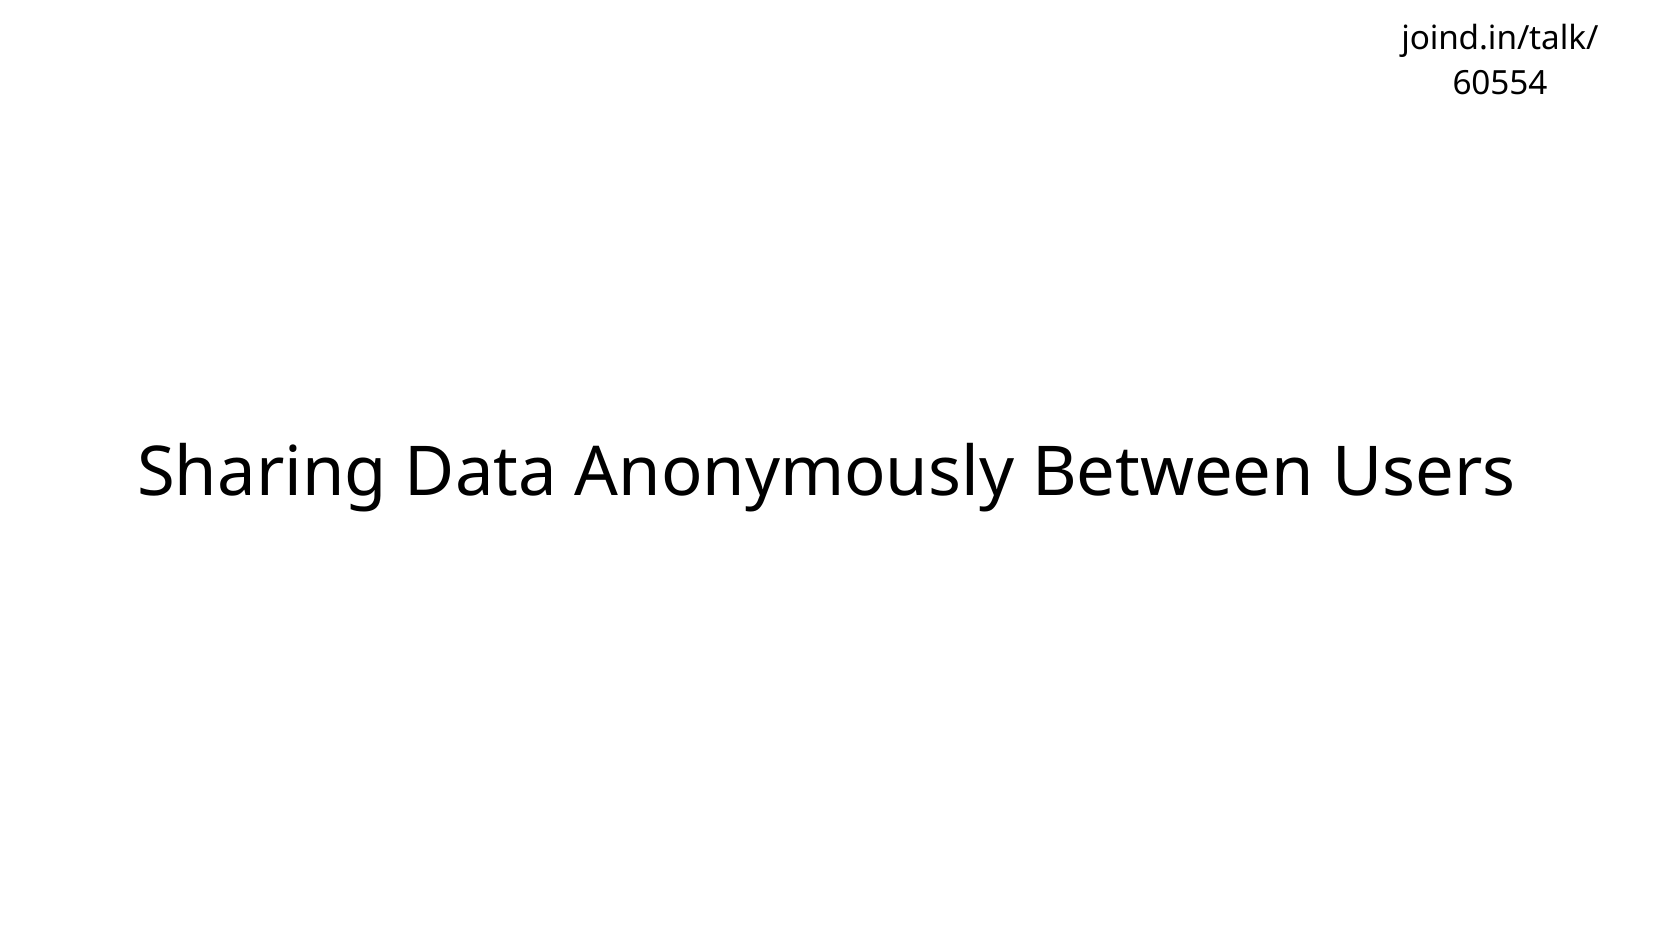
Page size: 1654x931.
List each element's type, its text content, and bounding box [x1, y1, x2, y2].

title Sharing Data Anonymously Between Users [82, 391, 1571, 547]
